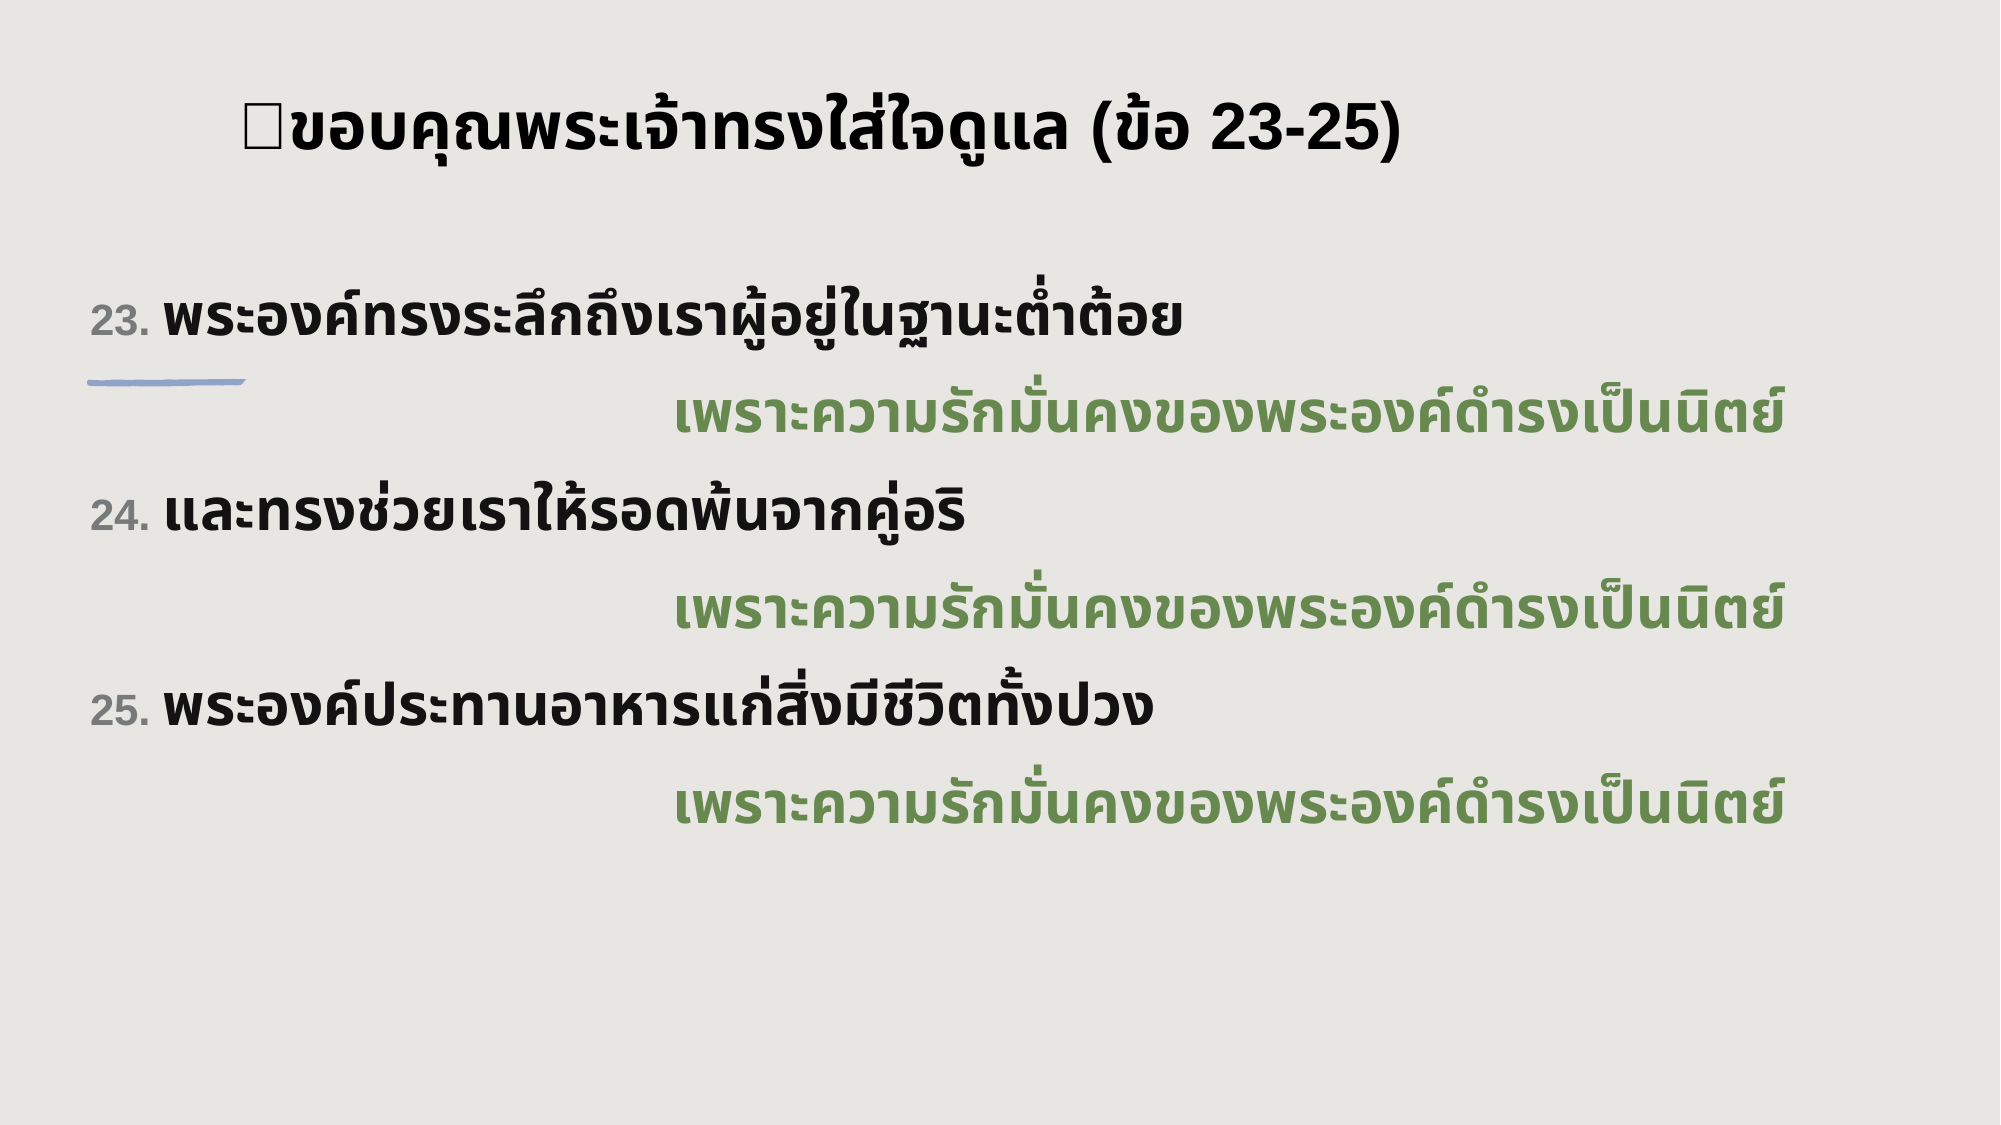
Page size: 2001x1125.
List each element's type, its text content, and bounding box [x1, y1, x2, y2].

title 🙏ขอบคุณพระเจ้าทรงใส่ใจดูแล (ข้อ 23-25) [223, 40, 1811, 171]
list 23. พระองค์ทรงระลึกถึงเราผู้อยู่ในฐานะต่ำต้อย เพราะความรักมั่นคงของพระองค์ดำรงเป็นนิตย์ 24. และทรงช่วยเราให้รอดพ้นจากคู่อริ เพราะความรักมั่นคงของพระองค์ดำรงเป็นนิตย์ 25. พระองค์ประทานอาหารแก่สิ่งมีชีวิตทั้งปวง เพราะความรักมั่นคงของพระองค์ดำรงเป็นนิตย์ [75, 262, 1913, 1124]
